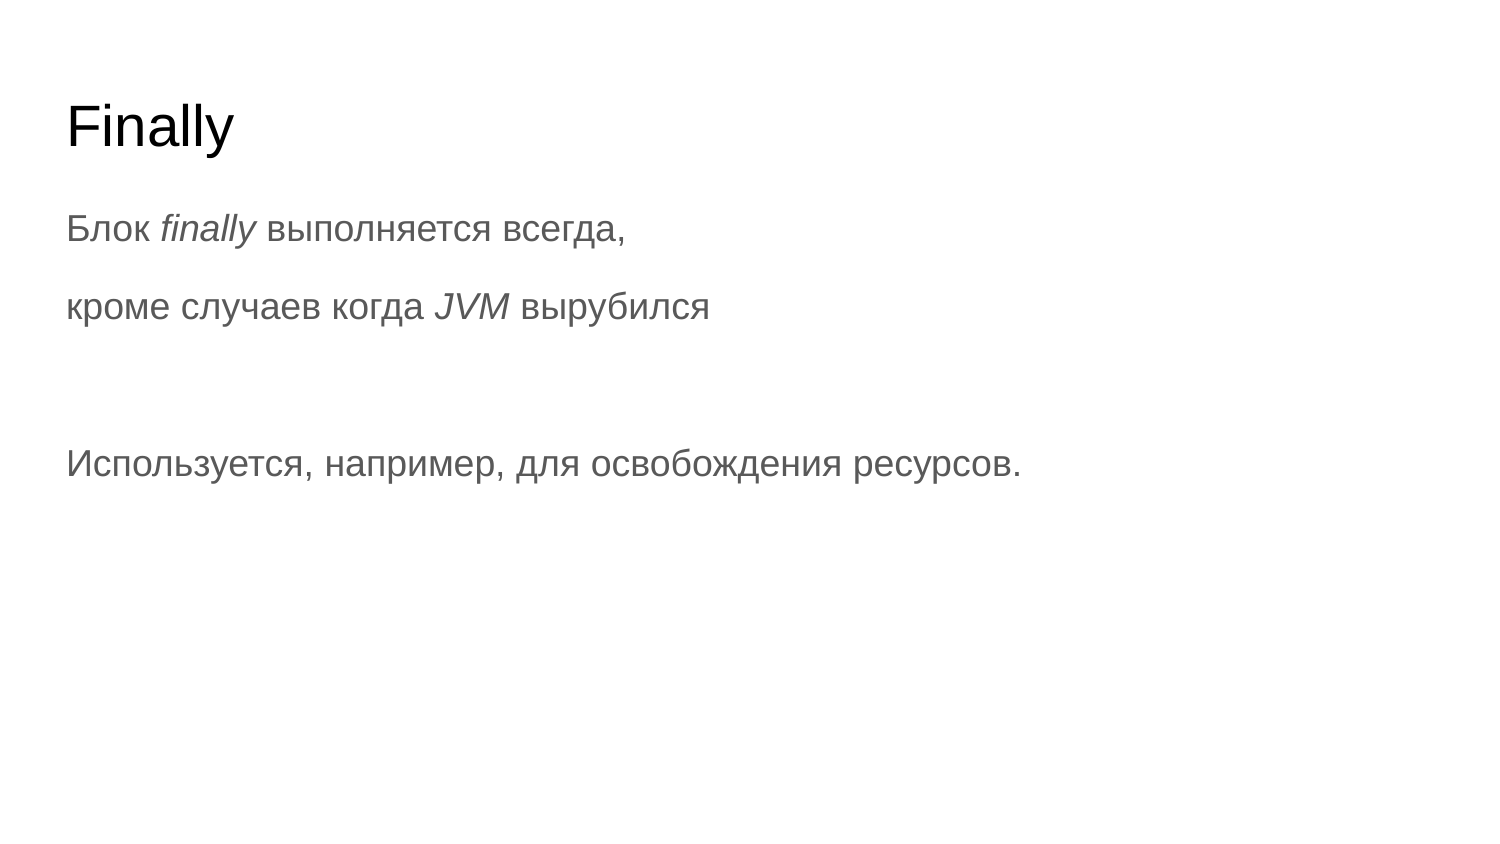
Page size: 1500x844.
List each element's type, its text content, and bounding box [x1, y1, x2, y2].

list Блок finally выполняется всегда, кроме случаев когда JVM вырубился Используется, например, для освобождения ресурсов. [51, 189, 1449, 750]
title Finally [51, 72, 1449, 167]
